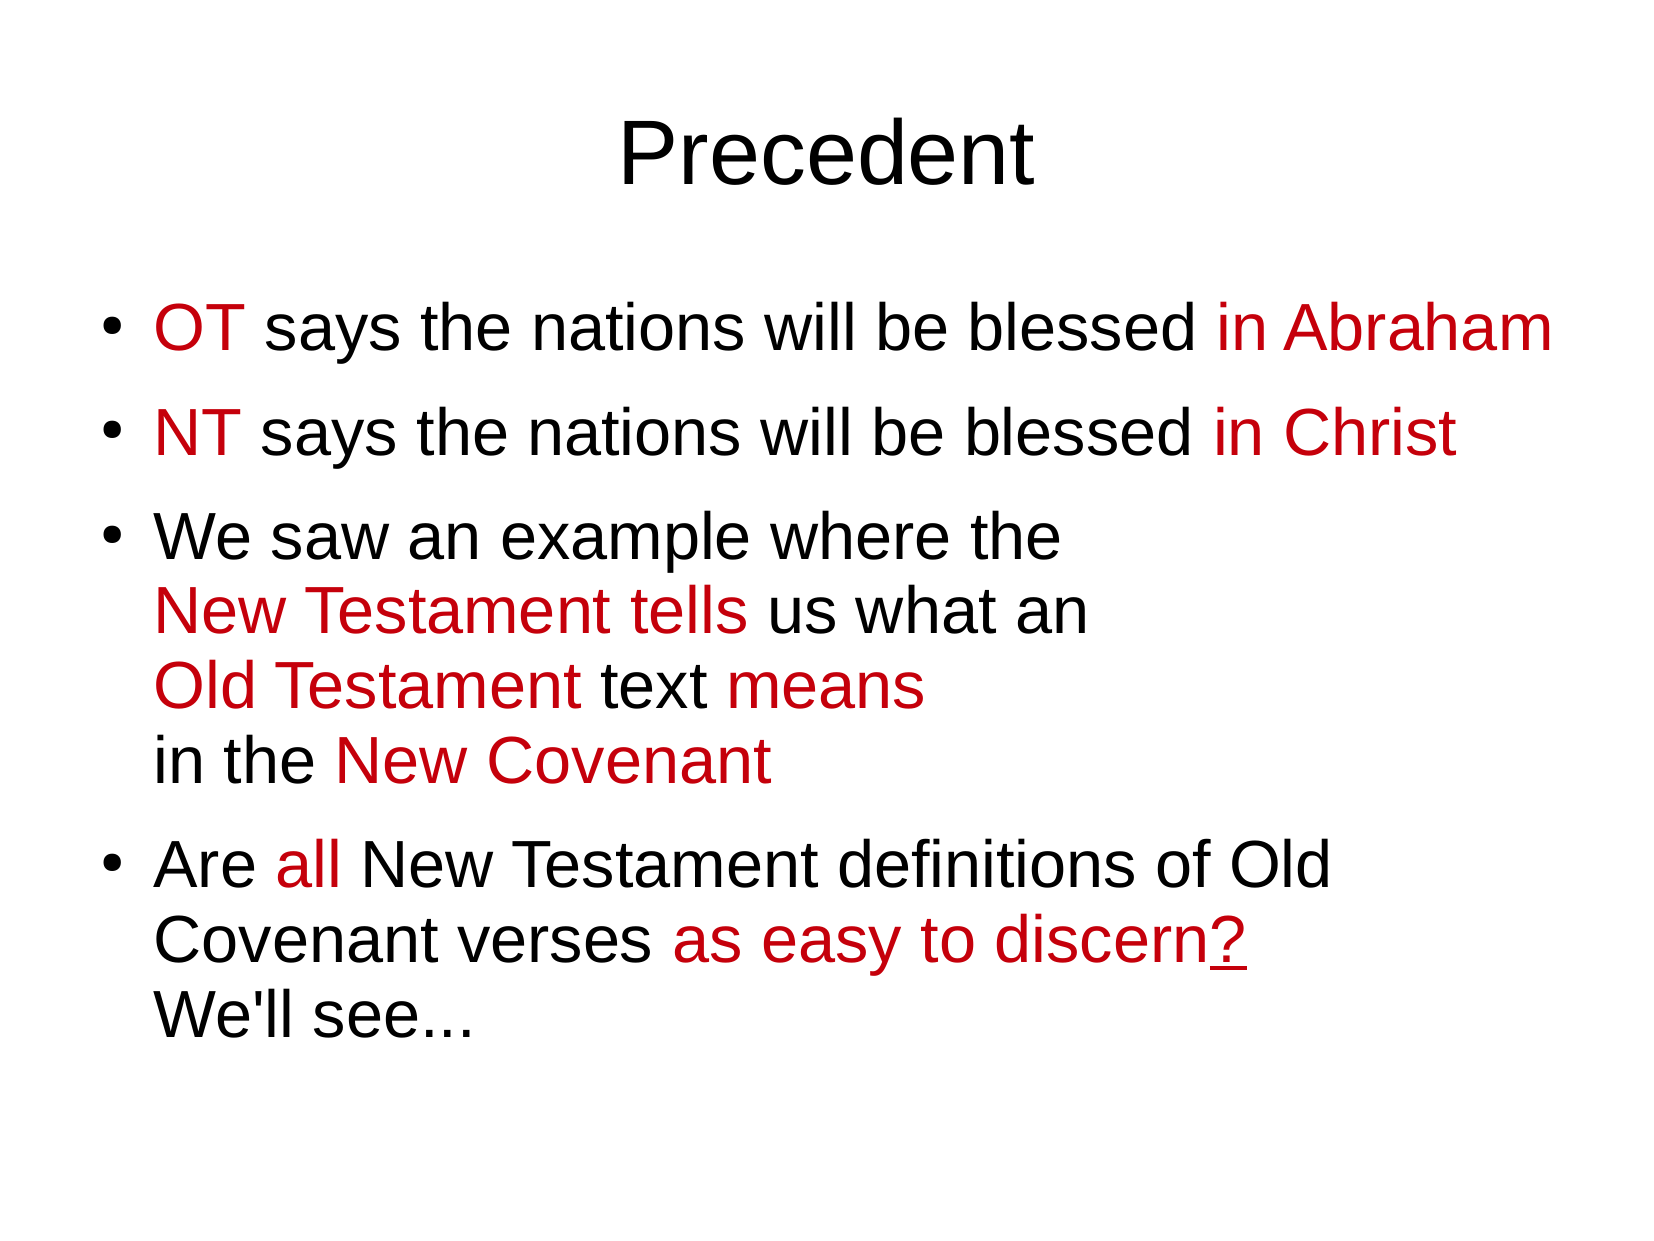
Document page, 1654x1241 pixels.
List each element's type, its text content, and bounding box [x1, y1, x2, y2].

list OT says the nations will be blessed in Abraham NT says the nations will be blessed in Christ We saw an example where the New Testament tells us what an Old Testament text means in the New Covenant Are all New Testament definitions of Old Covenant verses as easy to discern? We'll see... [82, 290, 1571, 1109]
title Precedent [82, 49, 1571, 257]
